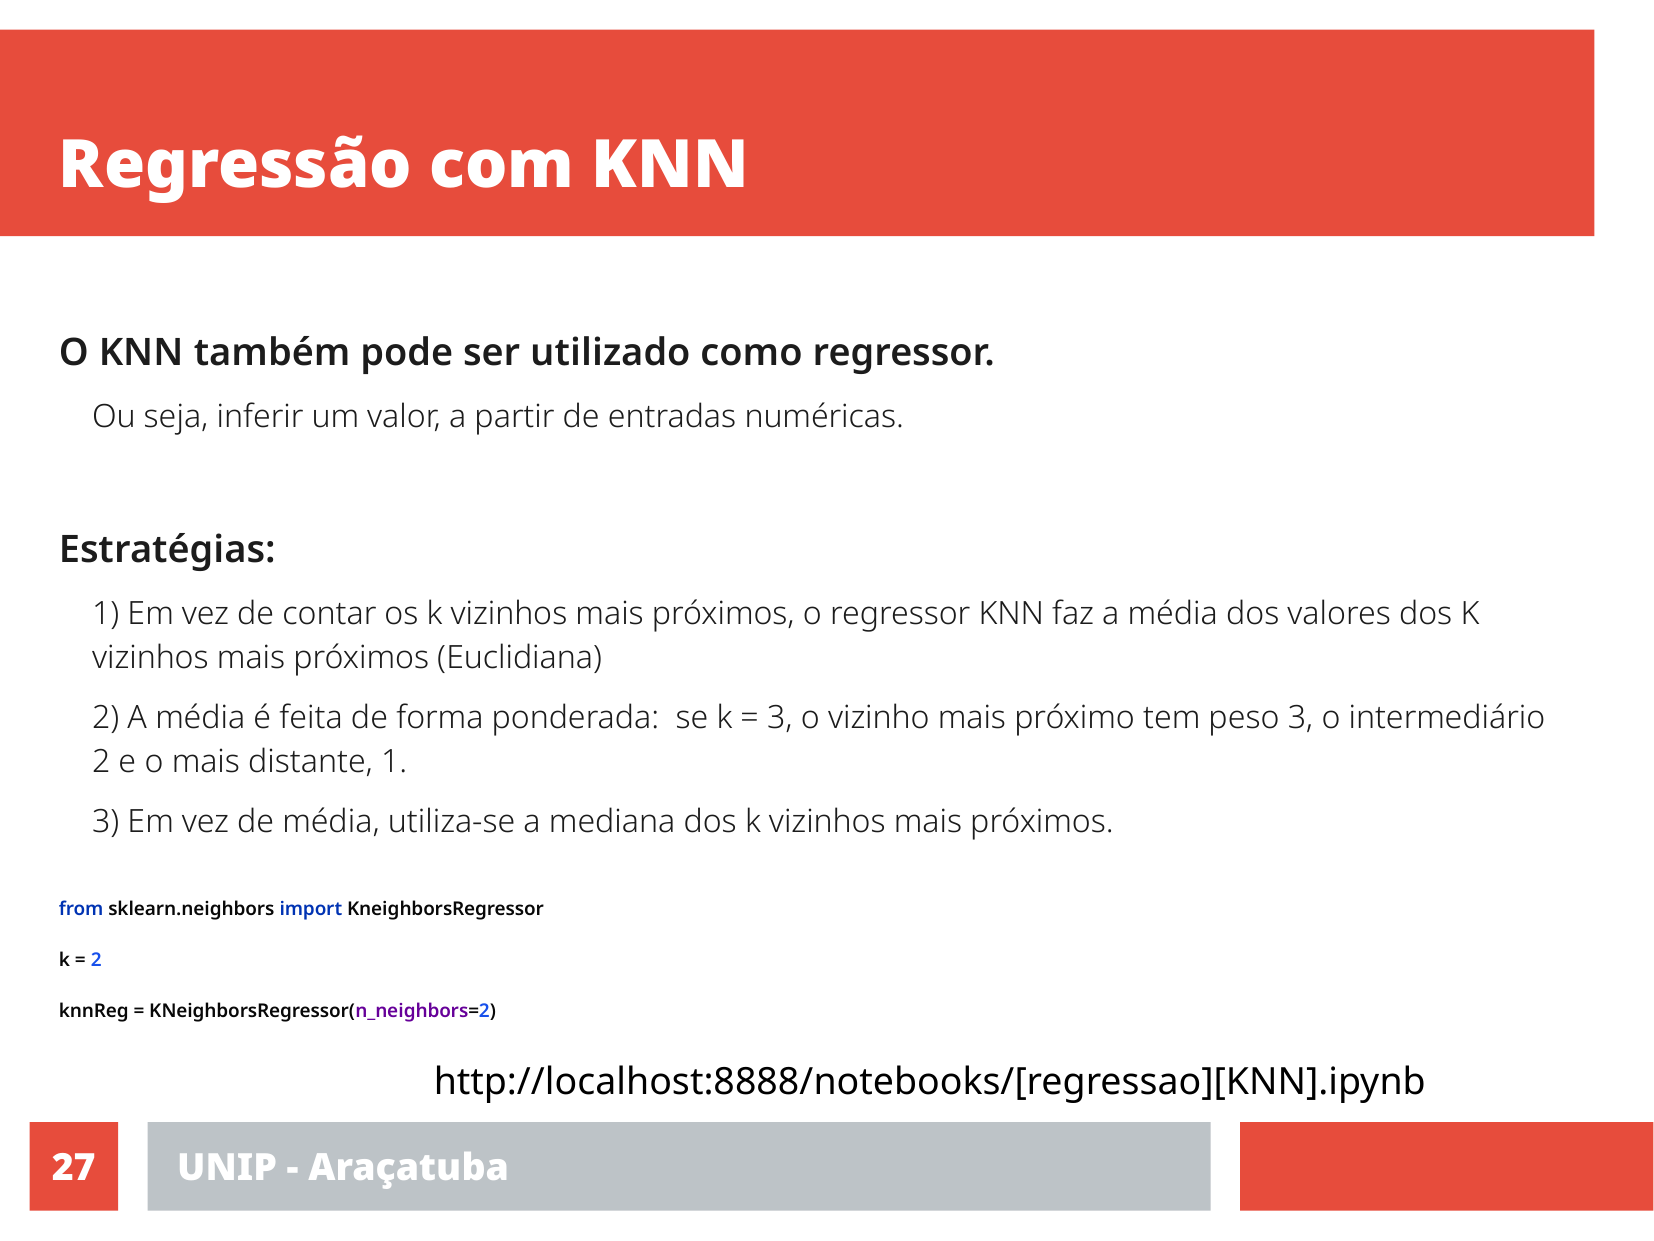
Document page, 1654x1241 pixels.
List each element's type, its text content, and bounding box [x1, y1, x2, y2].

list O KNN também pode ser utilizado como regressor. Ou seja, inferir um valor, a partir de entradas numéricas. Estratégias: 1) Em vez de contar os k vizinhos mais próximos, o regressor KNN faz a média dos valores dos K vizinhos mais próximos (Euclidiana) 2) A média é feita de forma ponderada: se k = 3, o vizinho mais próximo tem peso 3, o intermediário 2 e o mais distante, 1. 3) Em vez de média, utiliza-se a mediana dos k vizinhos mais próximos. from sklearn.neighbors import KneighborsRegressor k = 2 knnReg = KNeighborsRegressor(n_neighbors=2) [59, 324, 1565, 1093]
title Regressão com KNN [59, 59, 1595, 207]
text_box http://localhost:8888/notebooks/[regressao][KNN].ipynb [419, 1047, 1581, 1110]
